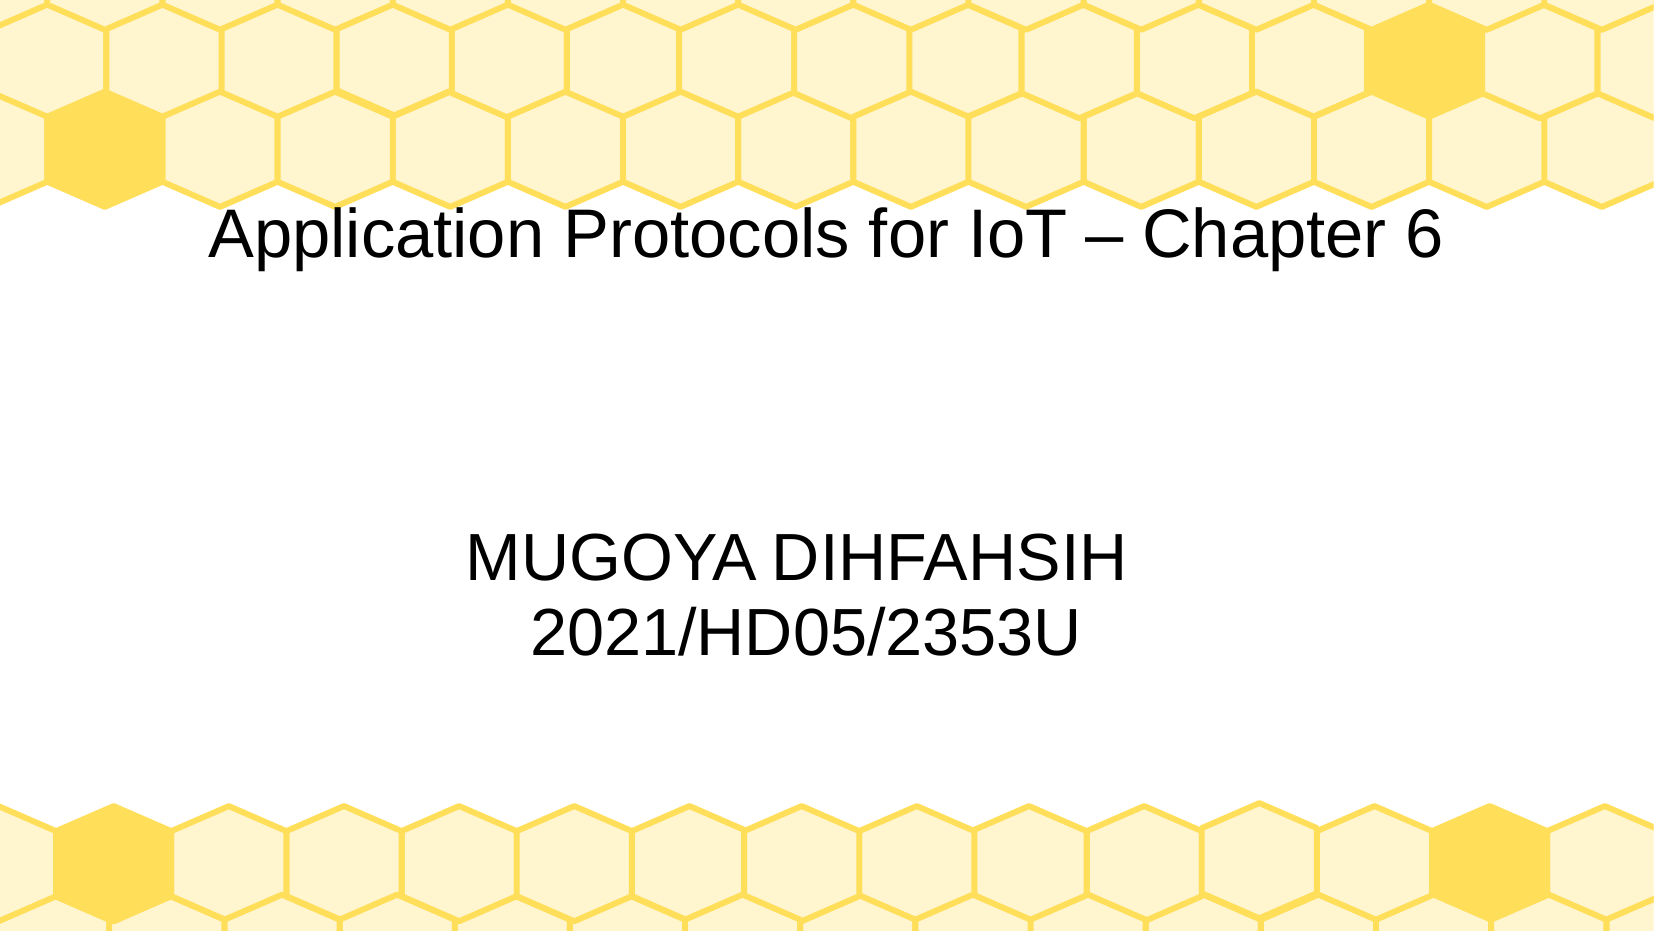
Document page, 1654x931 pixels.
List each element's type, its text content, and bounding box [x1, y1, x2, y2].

title Application Protocols for IoT – Chapter 6 [88, 168, 1565, 301]
subtitle MUGOYA DIHFAHSIH 2021/HD05/2353U [75, 328, 1538, 861]
